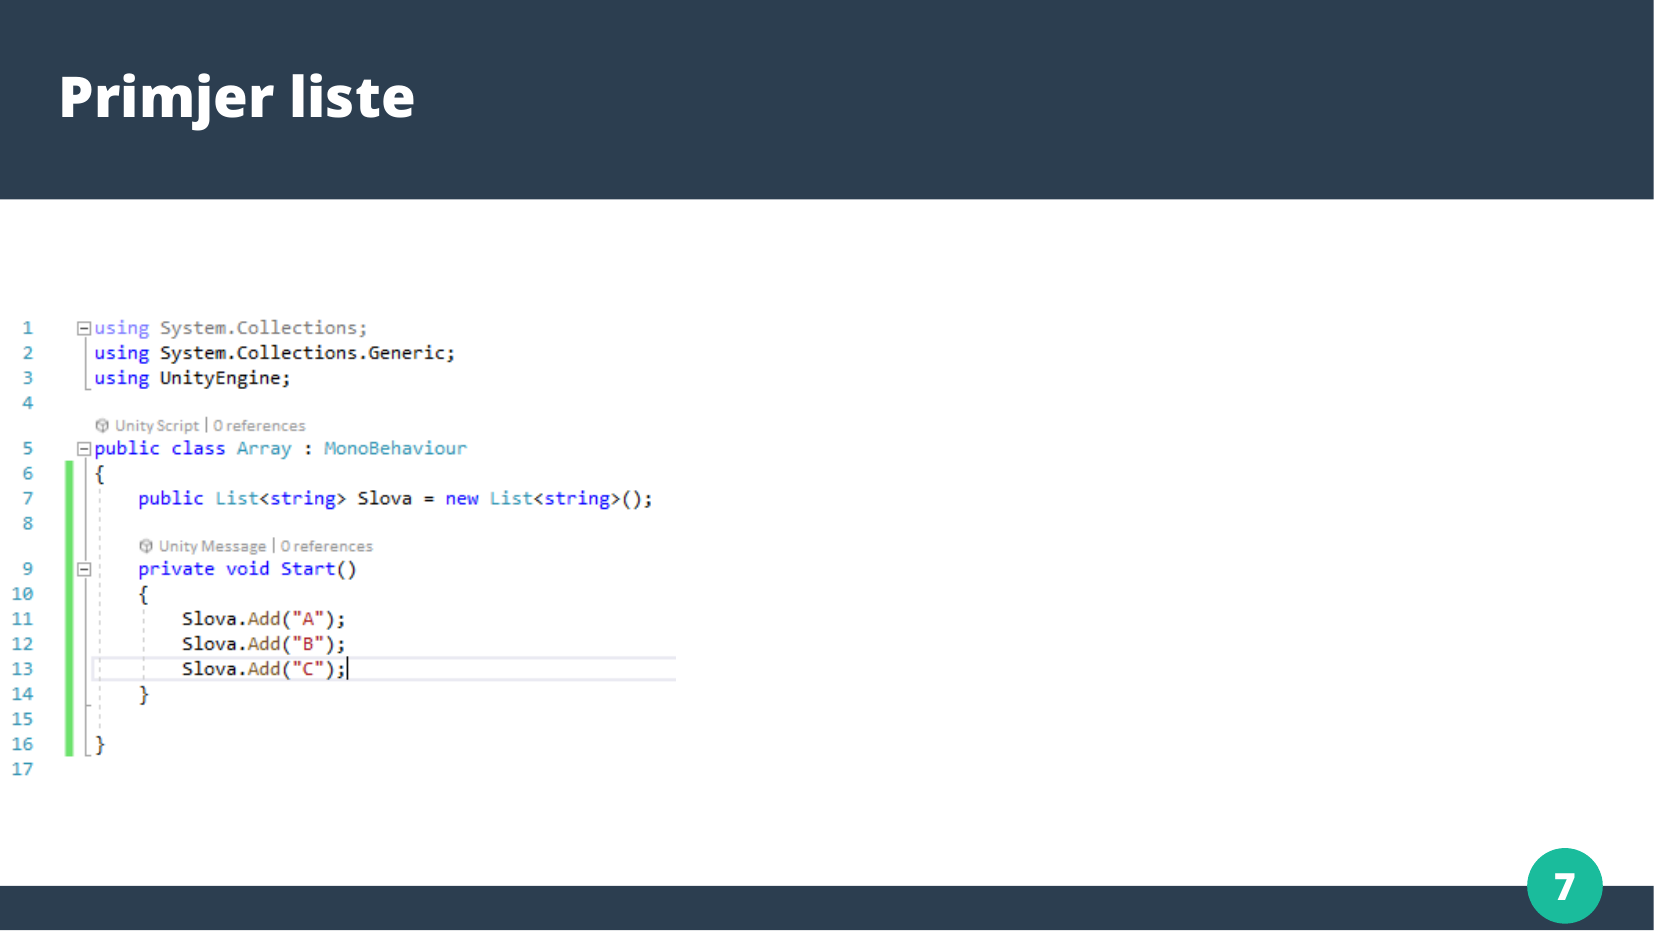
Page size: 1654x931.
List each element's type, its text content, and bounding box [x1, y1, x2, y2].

title Primjer liste [59, 37, 1595, 155]
picture [10, 317, 676, 788]
